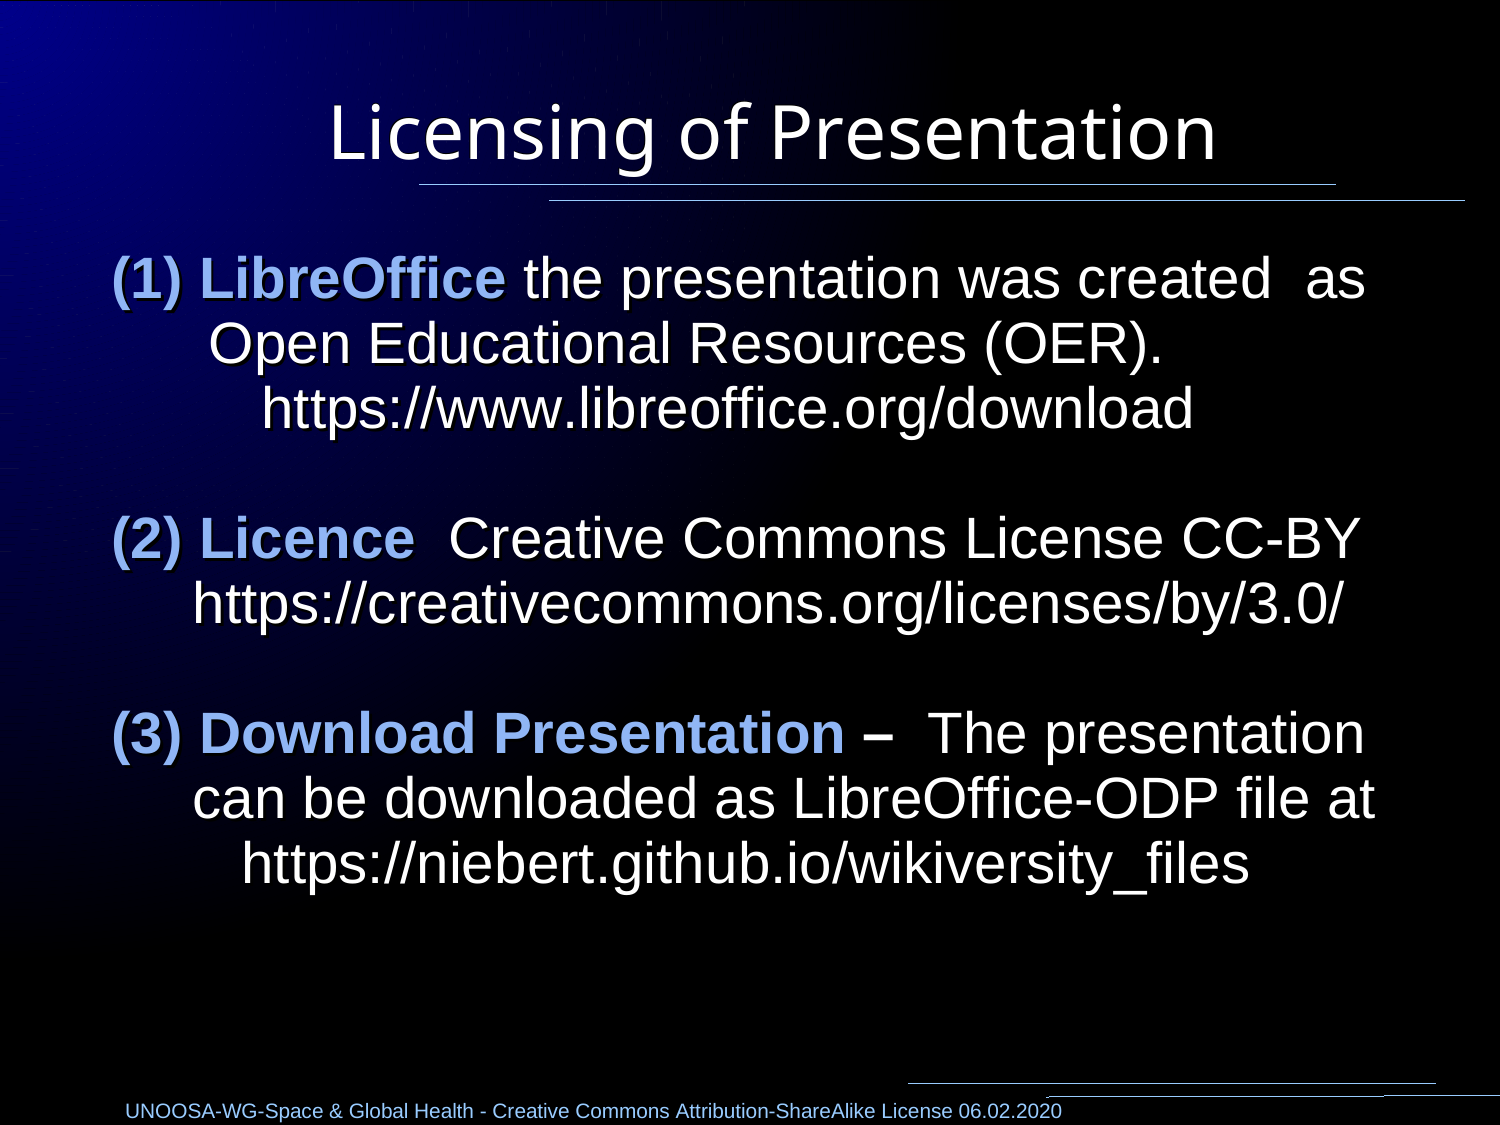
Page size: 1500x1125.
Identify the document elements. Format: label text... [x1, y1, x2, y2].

text_box (1) LibreOffice the presentation was created as Open Educational Resources (OER). https://www.libreoffice.org/download (2) Licence Creative Commons License CC-BY https://creativecommons.org/licenses/by/3.0/ (3) Download Presentation – The presentation can be downloaded as LibreOffice-ODP file at https://niebert.github.io/wikiversity_files [96, 238, 1452, 269]
